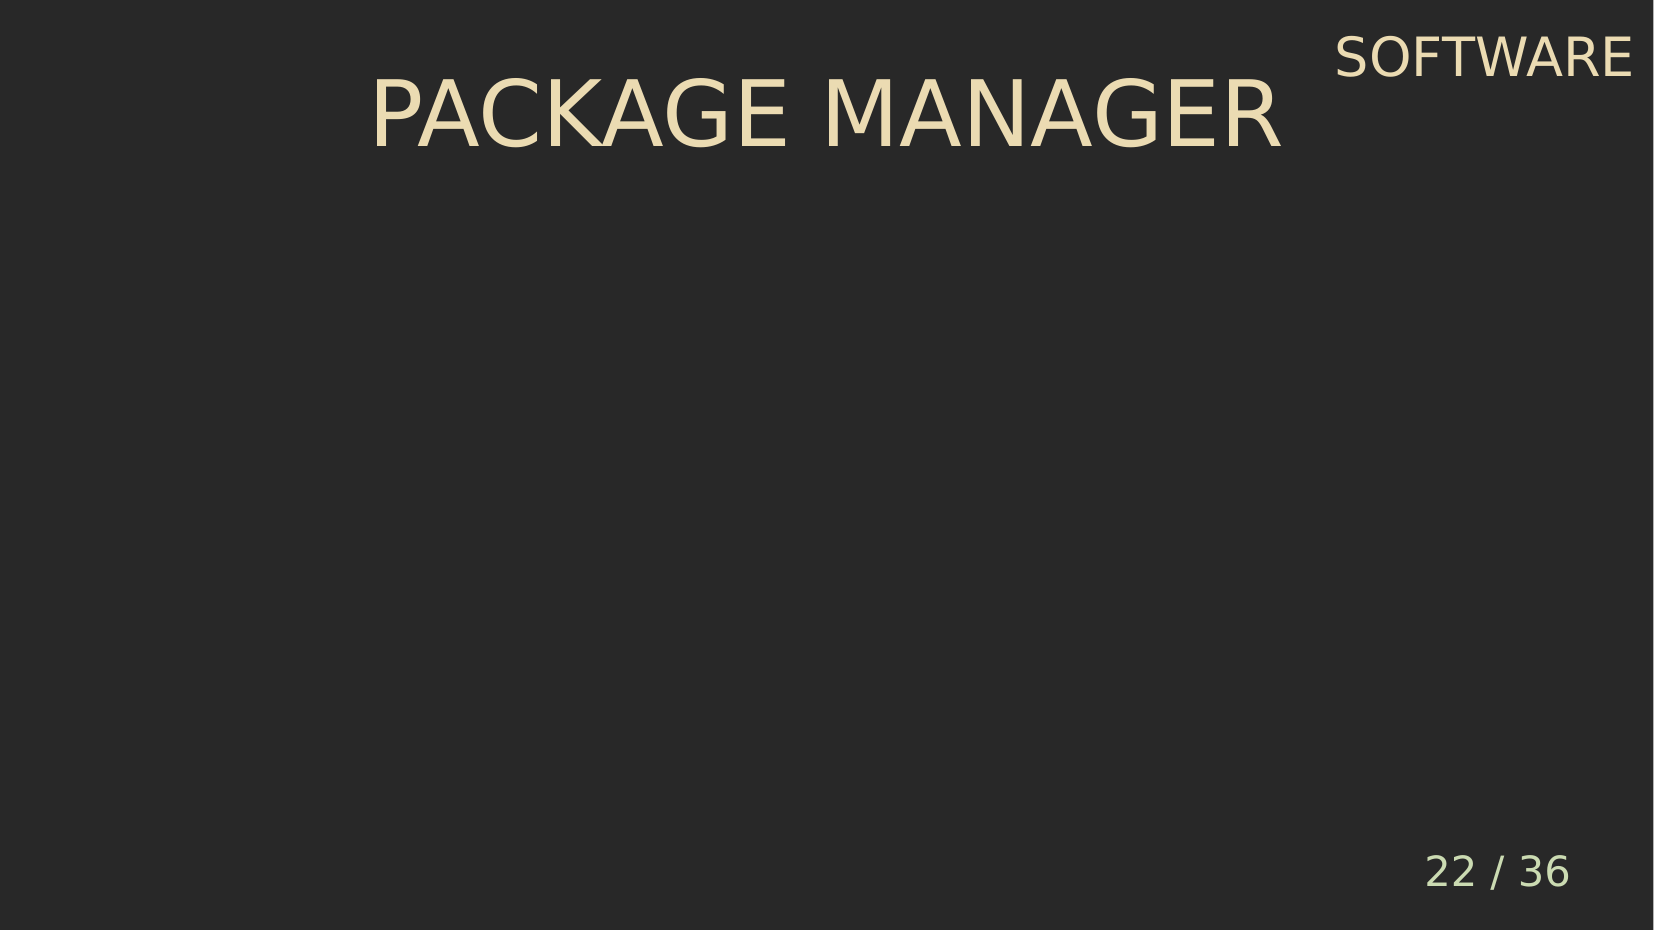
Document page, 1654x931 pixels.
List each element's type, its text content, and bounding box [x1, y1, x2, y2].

title PACKAGE MANAGER [82, 37, 1571, 193]
text_box SOFTWARE [1200, 18, 1651, 97]
